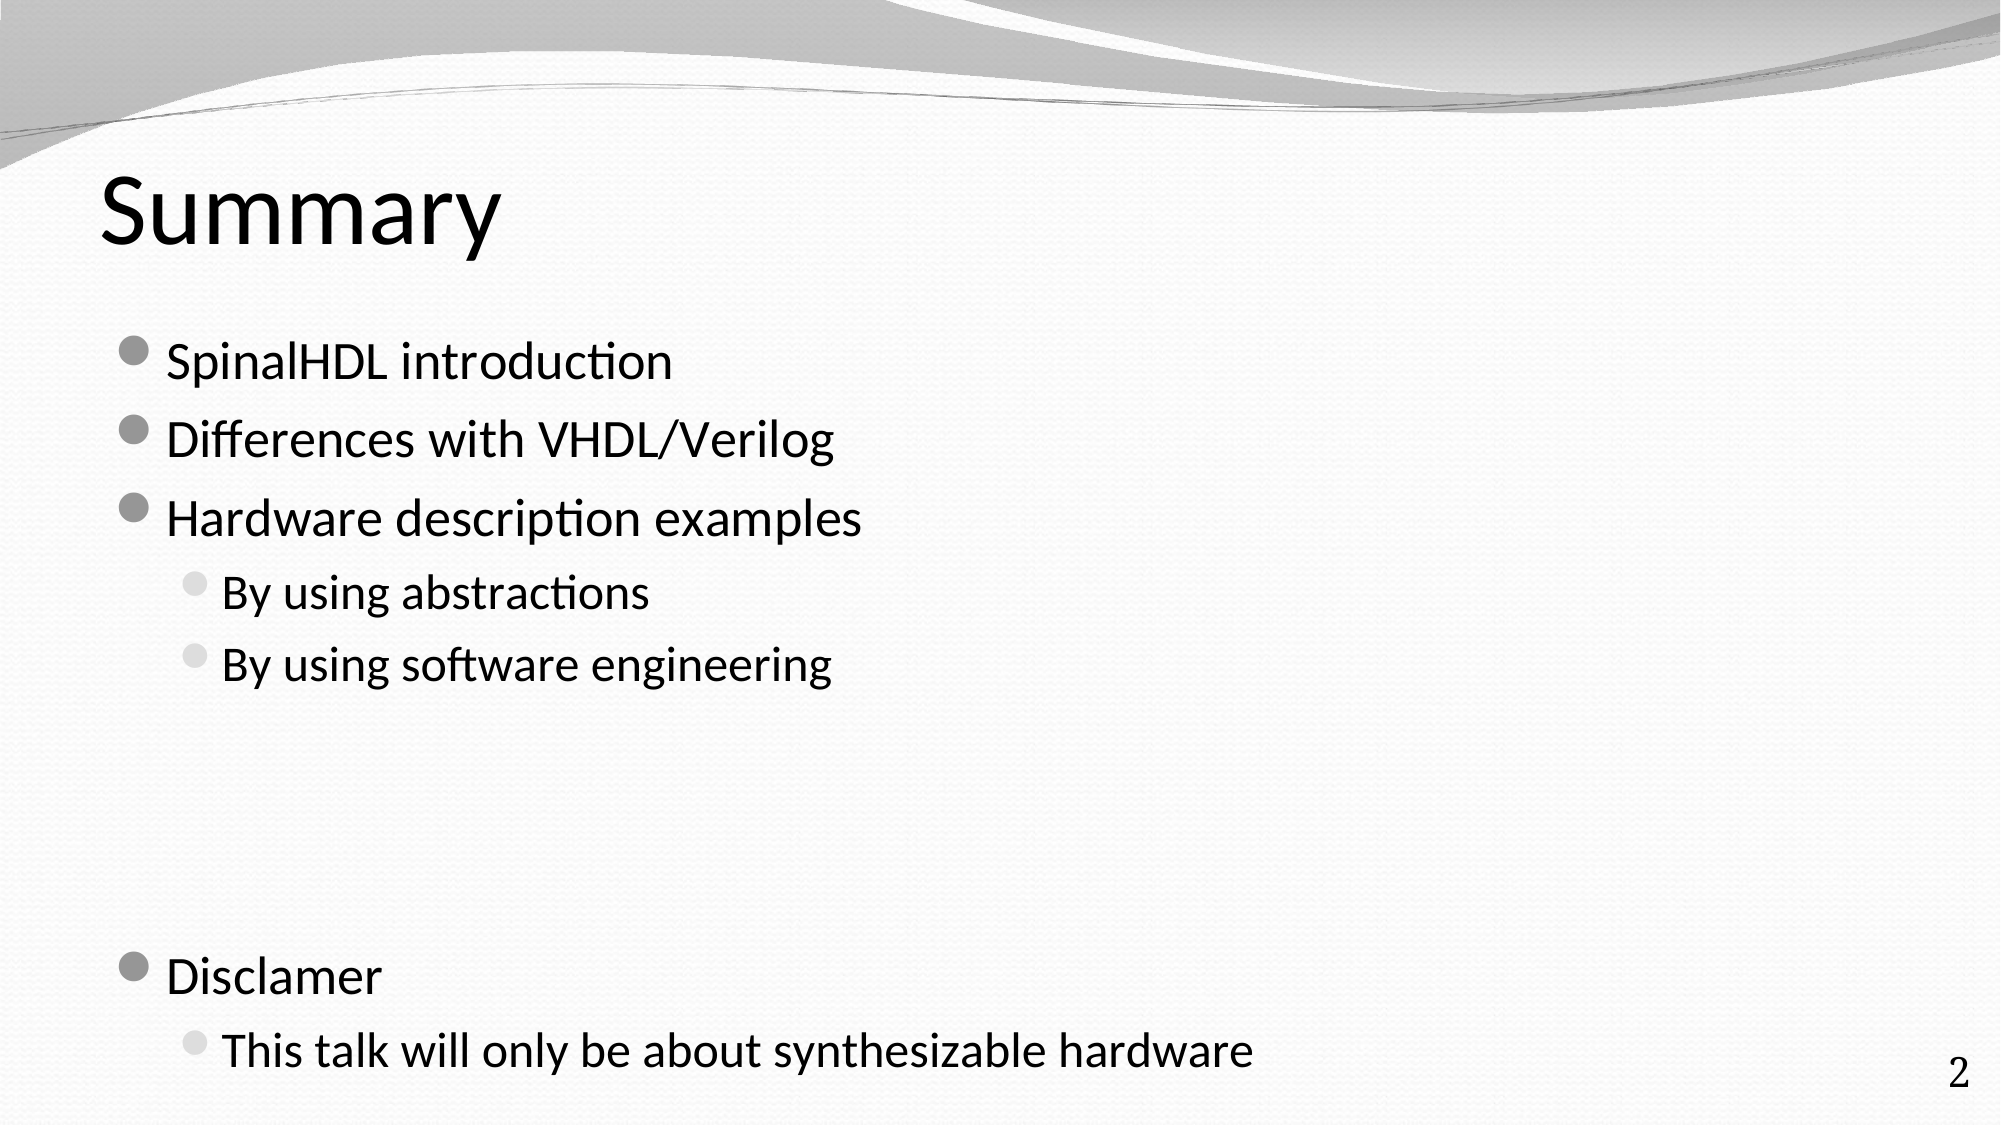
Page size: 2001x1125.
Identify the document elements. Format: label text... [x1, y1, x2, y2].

list SpinalHDL introduction Differences with VHDL/Verilog Hardware description examples By using abstractions By using software engineering Disclamer This talk will only be about synthesizable hardware [99, 317, 1901, 1038]
picture [0, 0, 2001, 1125]
text_box <numéro> [1804, 1042, 1971, 1103]
title Summary [99, 77, 1901, 266]
